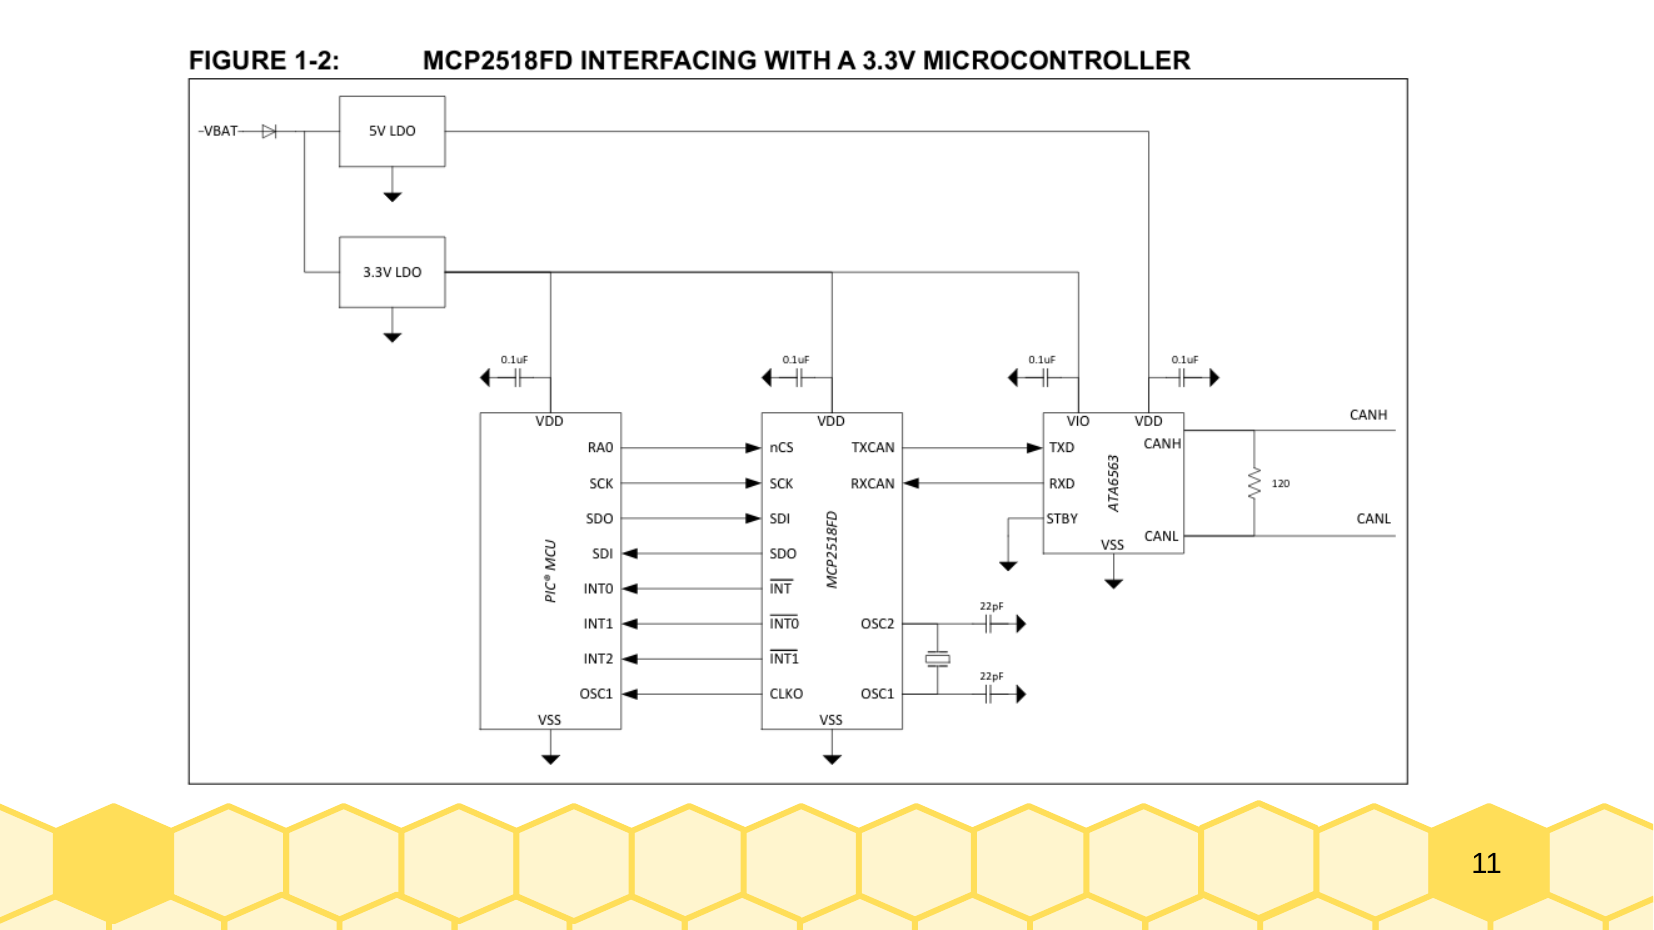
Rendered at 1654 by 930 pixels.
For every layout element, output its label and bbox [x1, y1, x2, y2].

picture [165, 37, 1426, 800]
